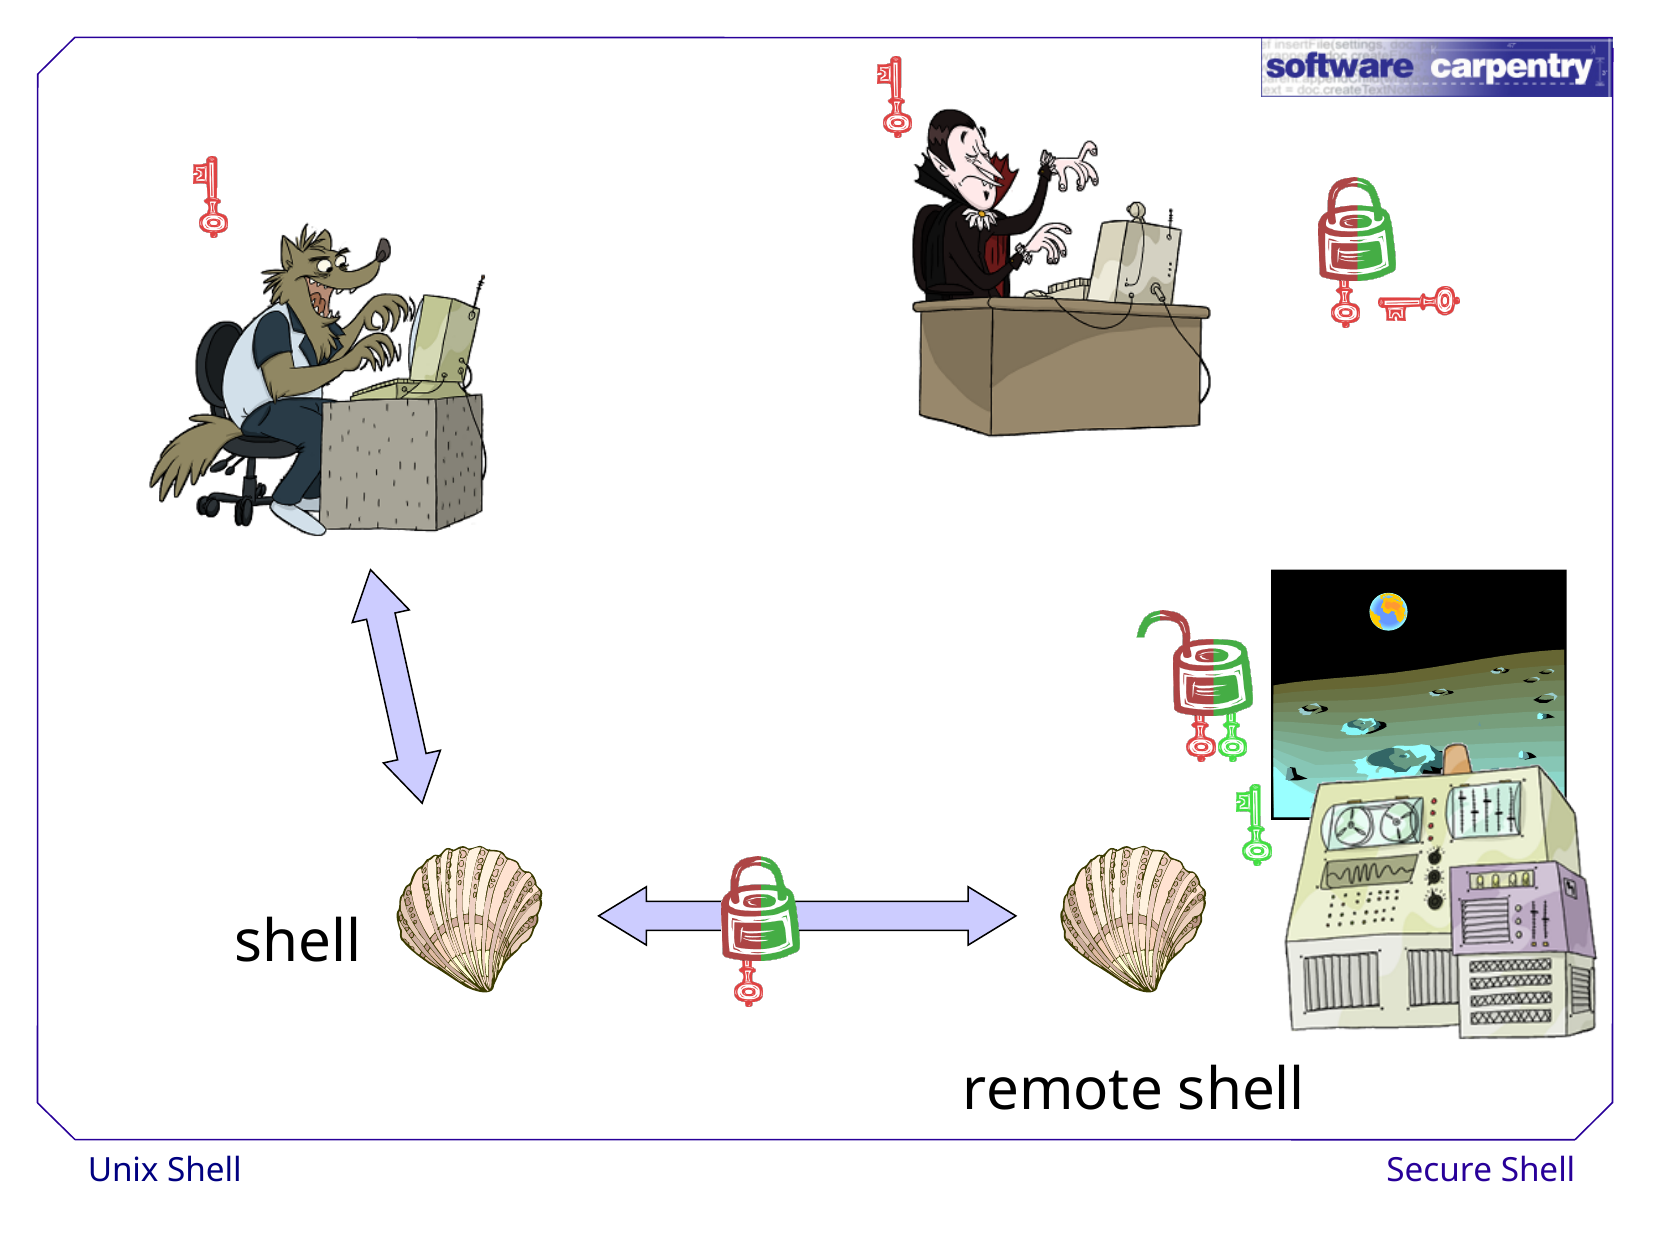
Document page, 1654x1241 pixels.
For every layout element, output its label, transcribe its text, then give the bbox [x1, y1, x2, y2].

text_box [800, 886, 1016, 946]
text_box [598, 886, 721, 946]
picture [1261, 39, 1613, 97]
picture [877, 56, 1224, 453]
picture [1378, 286, 1460, 321]
text_box shell [145, 860, 395, 981]
text_box remote shell [925, 1008, 1342, 1130]
picture [1318, 177, 1396, 328]
picture [137, 156, 516, 567]
picture [1136, 569, 1639, 1063]
picture [1059, 843, 1208, 997]
text_box [352, 569, 441, 804]
picture [395, 843, 545, 997]
picture [721, 856, 800, 1007]
